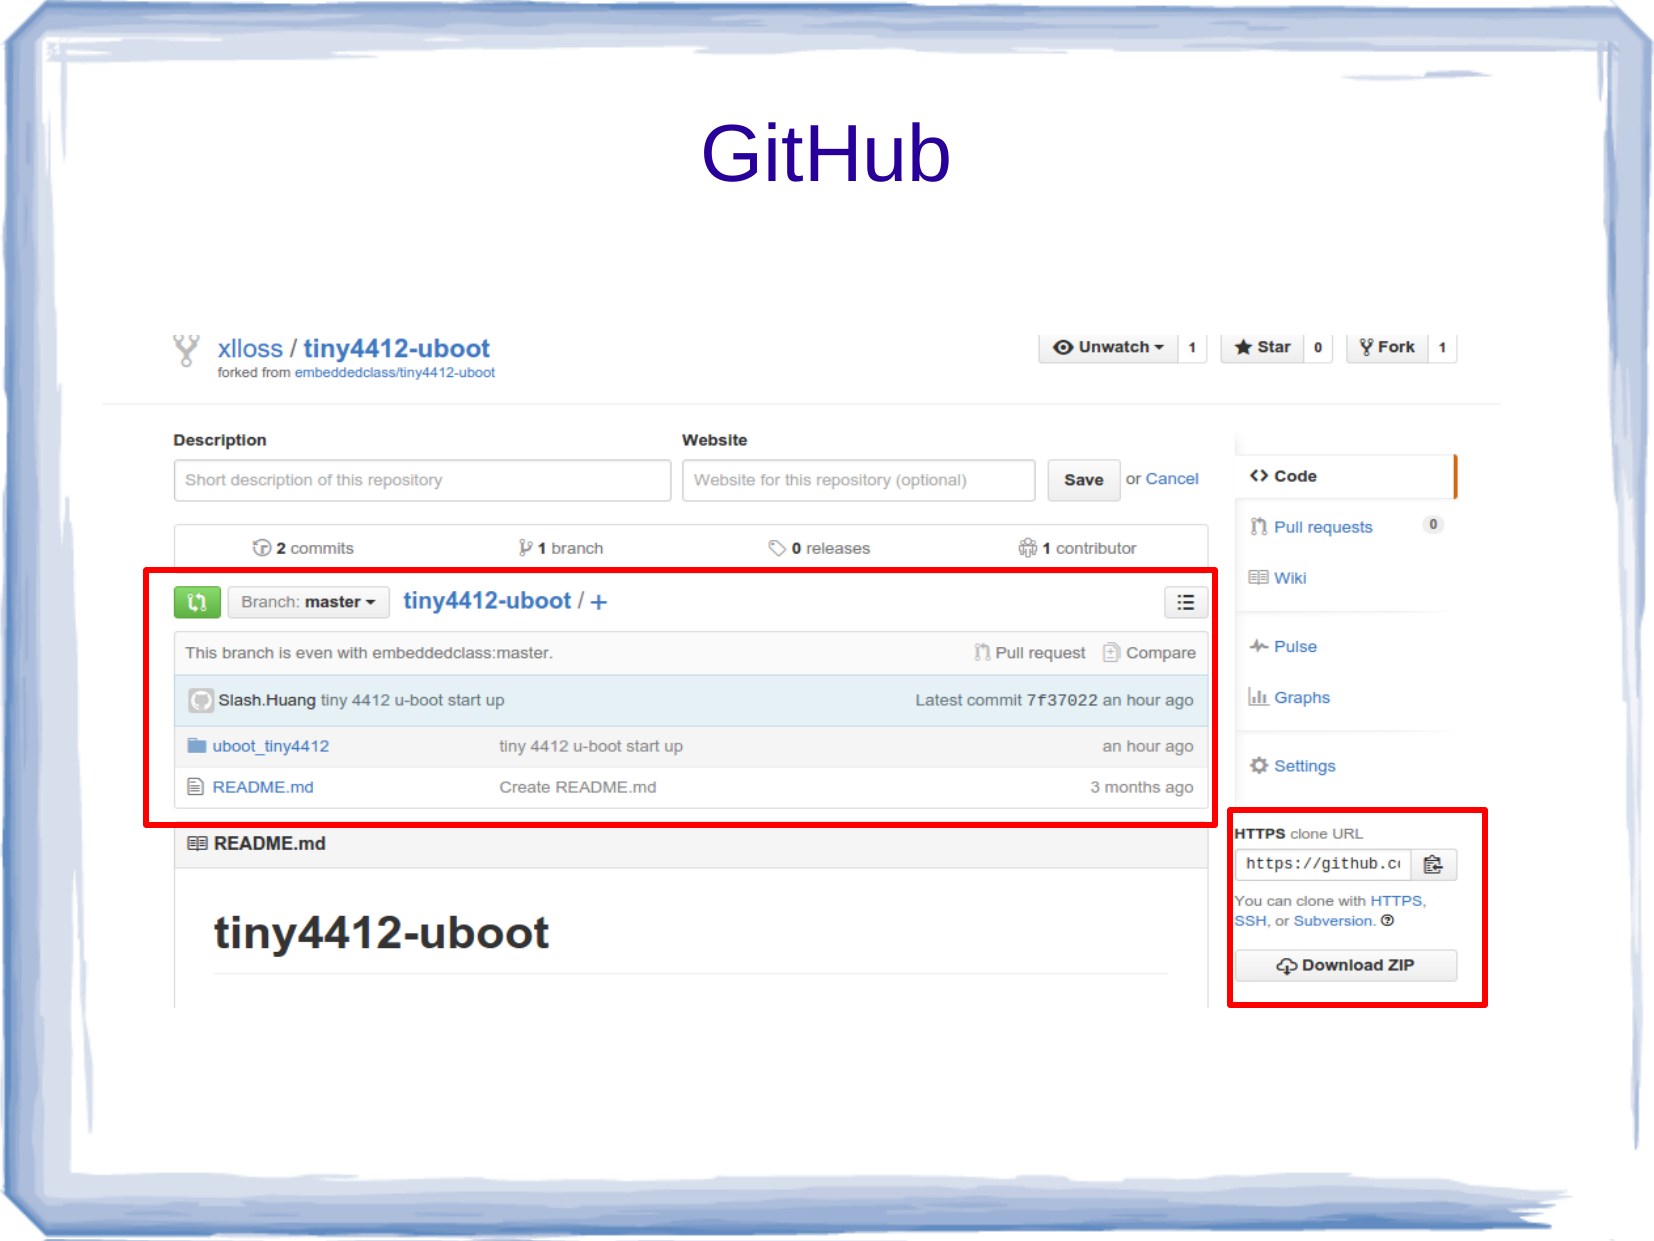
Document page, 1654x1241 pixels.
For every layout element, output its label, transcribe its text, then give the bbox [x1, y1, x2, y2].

title GitHub [82, 49, 1571, 257]
picture [0, 0, 1654, 1241]
